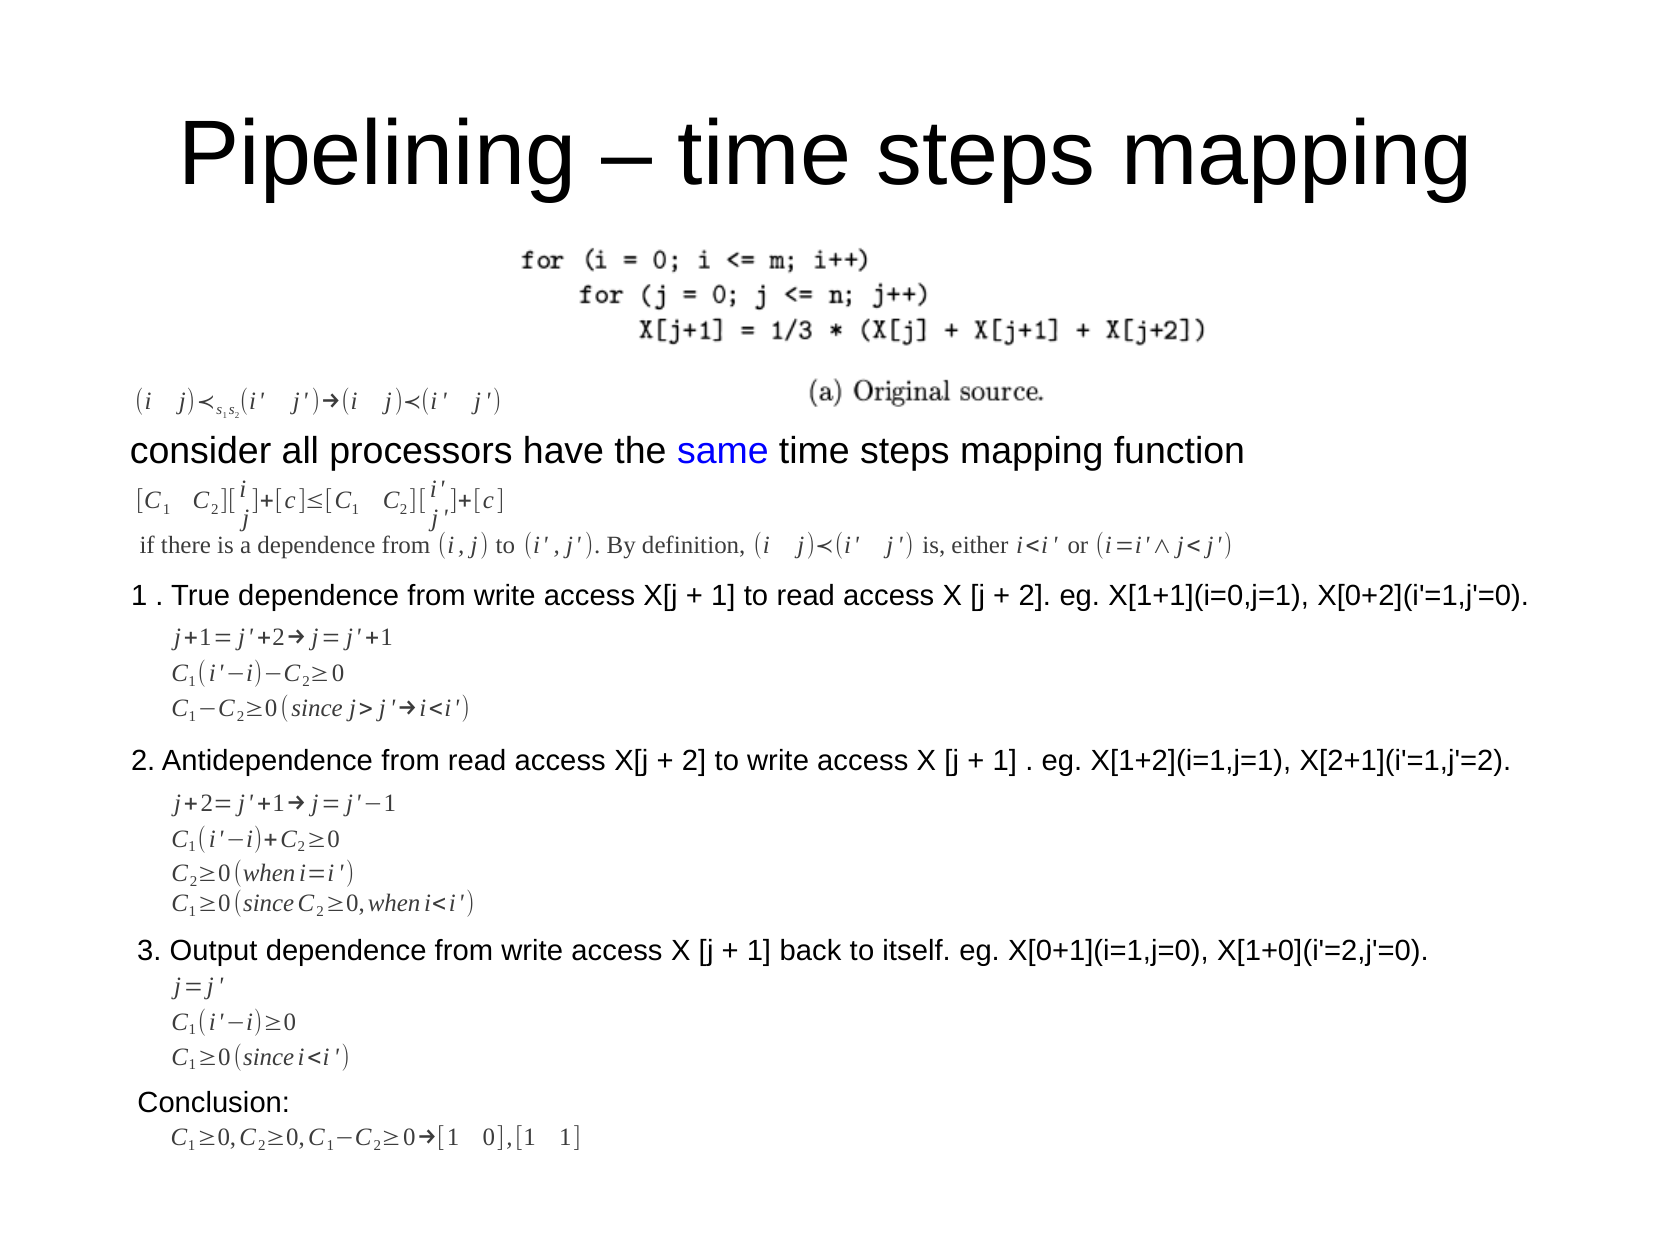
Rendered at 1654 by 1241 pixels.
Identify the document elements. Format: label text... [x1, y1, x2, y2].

chart [165, 858, 481, 921]
text_box 1 . True dependence from write access X[j + 1] to read access X [j + 2]. eg. X[1+1](i=0,j=1), X[0+2](i'=1,j'=0). [116, 571, 1557, 646]
title Pipelining – time steps mapping [82, 49, 1571, 257]
text_box consider all processors have the same time steps mapping function [115, 421, 1261, 479]
chart [130, 475, 1239, 561]
chart [165, 823, 347, 856]
text_box Conclusion: [122, 1078, 363, 1136]
chart [165, 1006, 303, 1039]
text_box 3. Output dependence from write access X [j + 1] back to itself. eg. X[0+1](i=1,j=0), X[1+0](i'=2,j'=0). [122, 926, 1473, 984]
text_box 2. Antidependence from read access X[j + 2] to write access X [j + 1] . eg. X[1+2](i=1,j=1), X[2+1](i'=1,j'=2). [116, 736, 1542, 794]
chart [165, 658, 351, 691]
chart [164, 1120, 586, 1155]
chart [164, 789, 403, 818]
chart [128, 384, 508, 421]
chart [164, 972, 231, 1001]
chart [165, 1041, 356, 1074]
chart [164, 624, 399, 652]
chart [165, 693, 477, 726]
picture [511, 239, 1216, 419]
